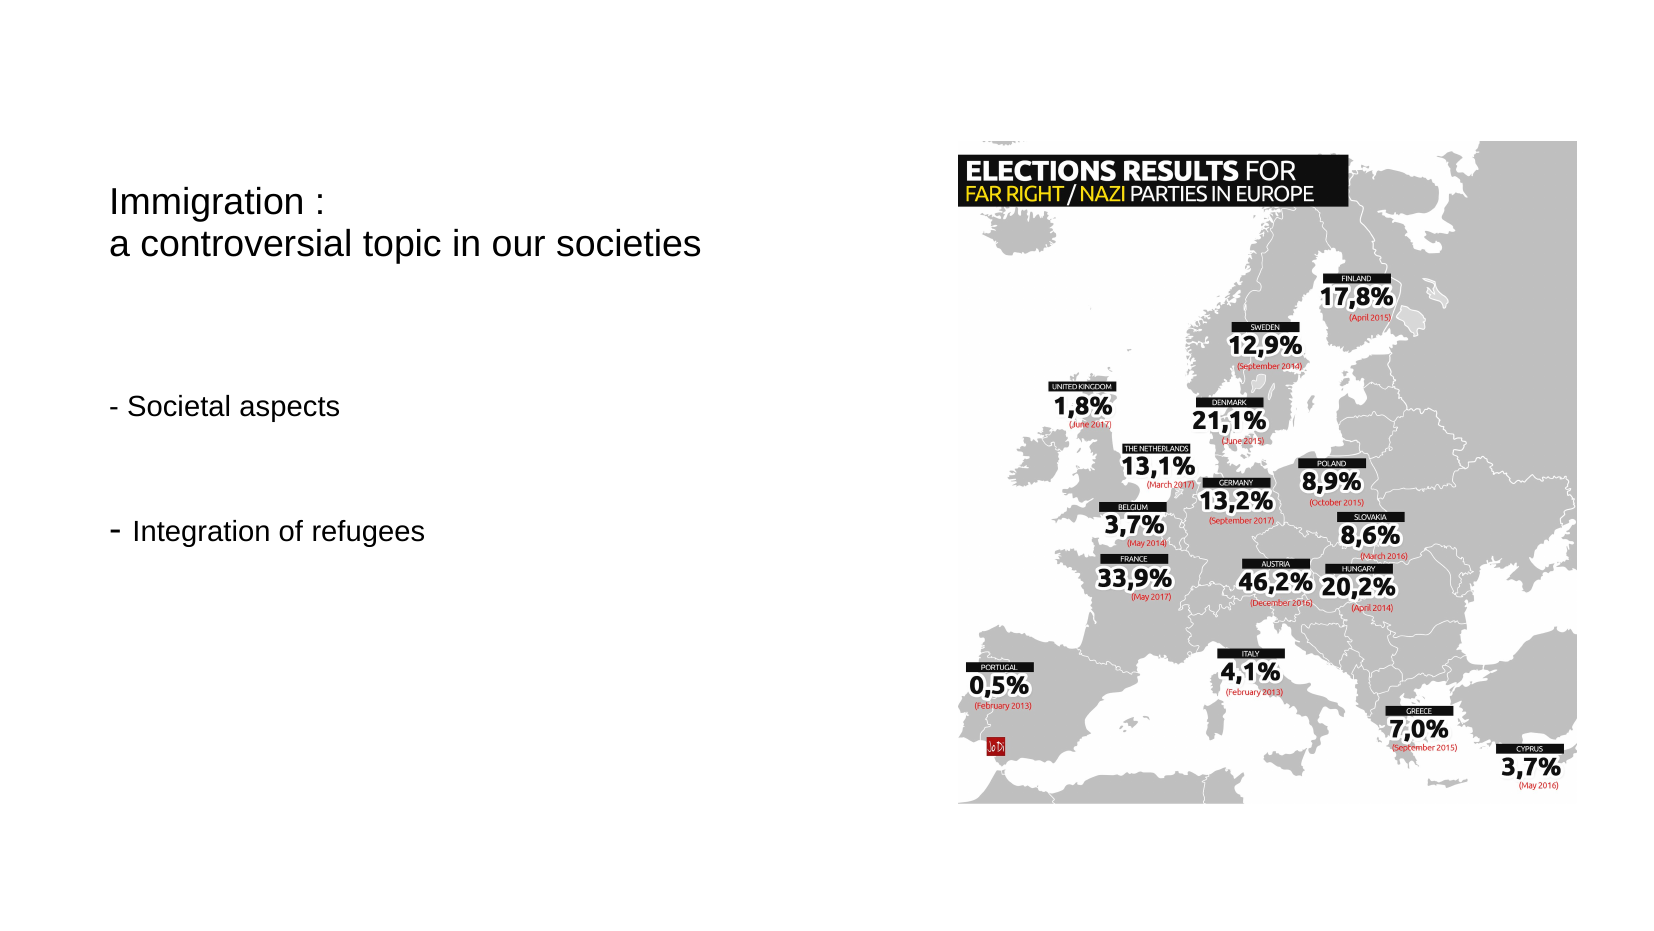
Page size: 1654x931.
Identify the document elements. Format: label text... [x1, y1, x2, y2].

picture [958, 141, 1577, 804]
text_box Immigration : a controversial topic in our societies - Societal aspects - Integration of refugees [94, 172, 717, 851]
